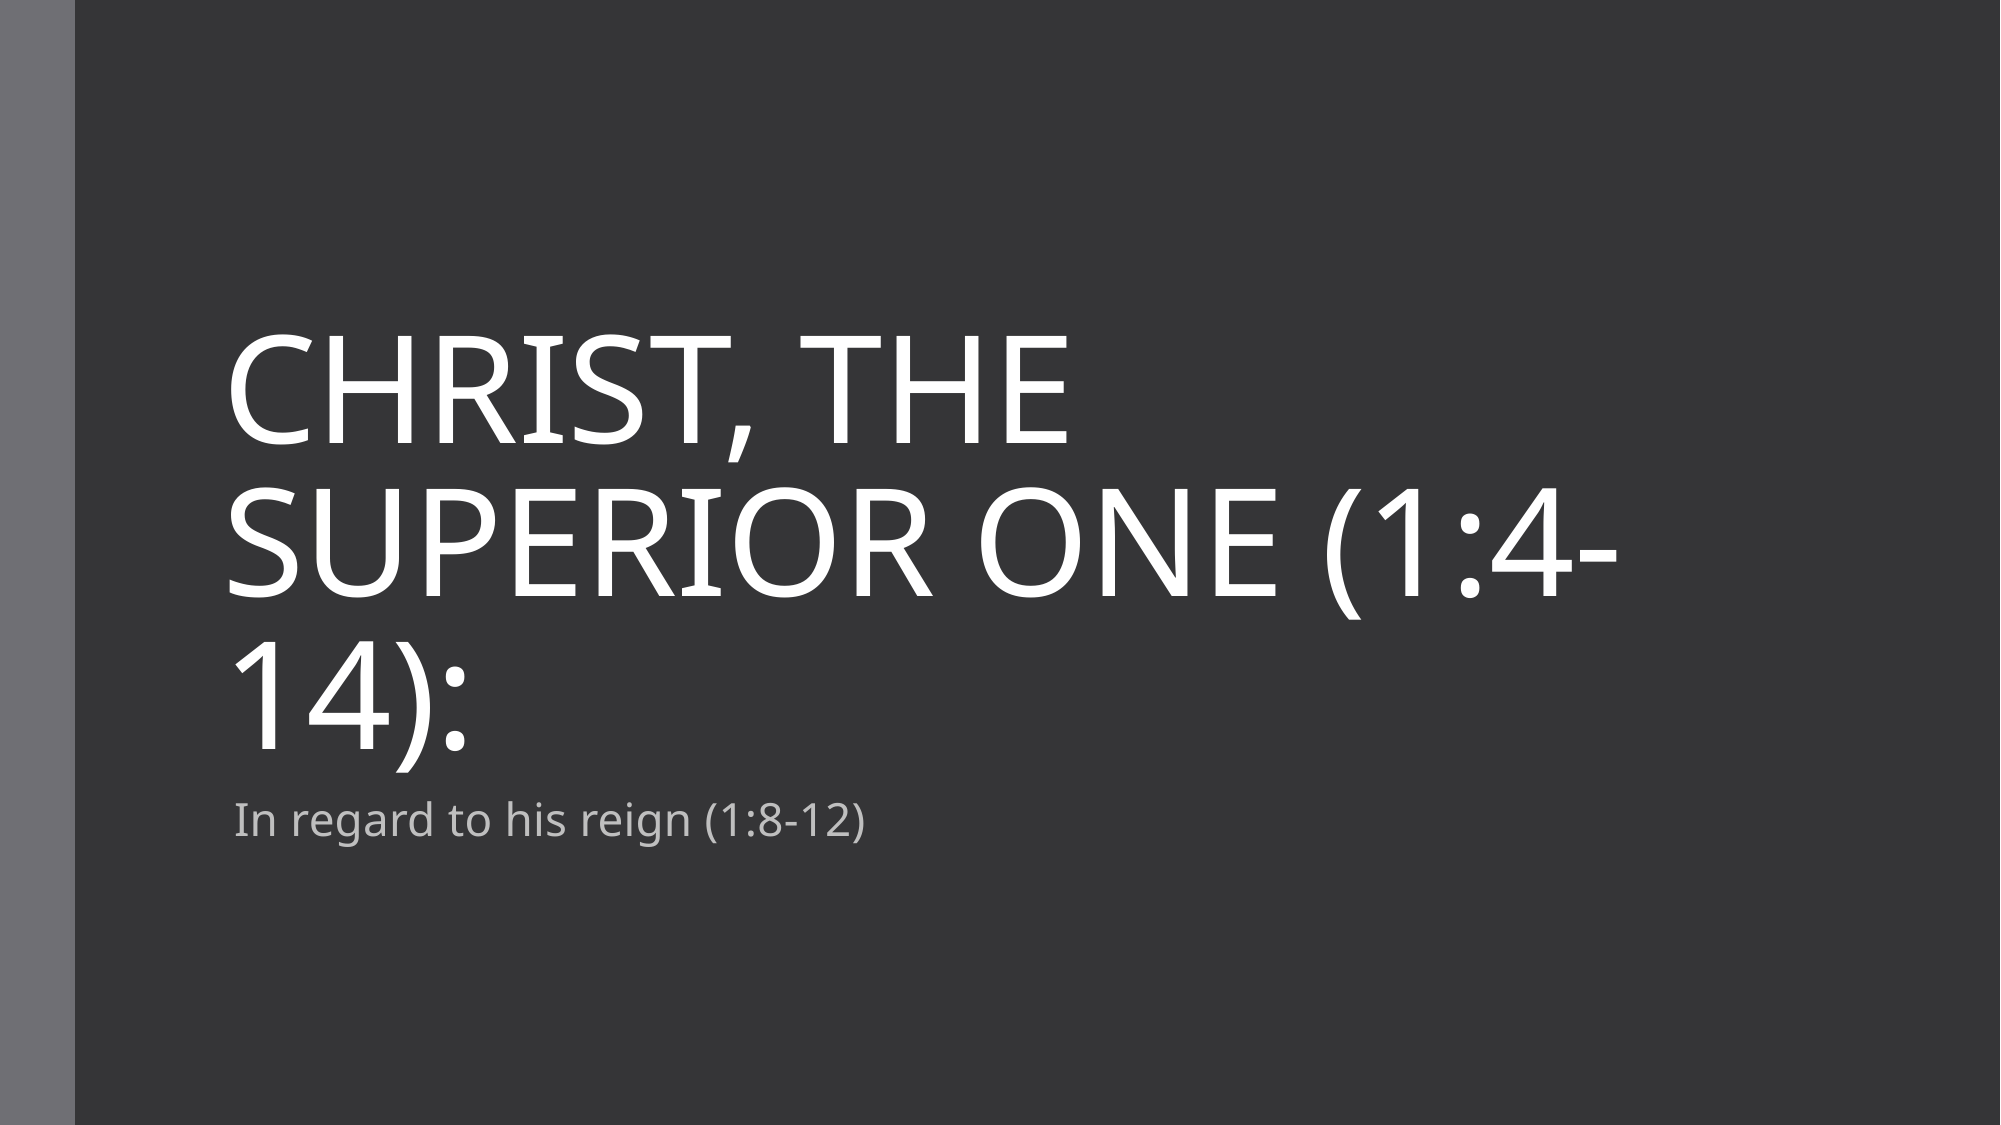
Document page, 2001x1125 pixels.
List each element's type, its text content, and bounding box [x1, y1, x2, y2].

title CHRIST, THE SUPERIOR ONE (1:4-14): [206, 124, 1752, 787]
subtitle In regard to his reign (1:8-12) [206, 787, 1752, 1066]
